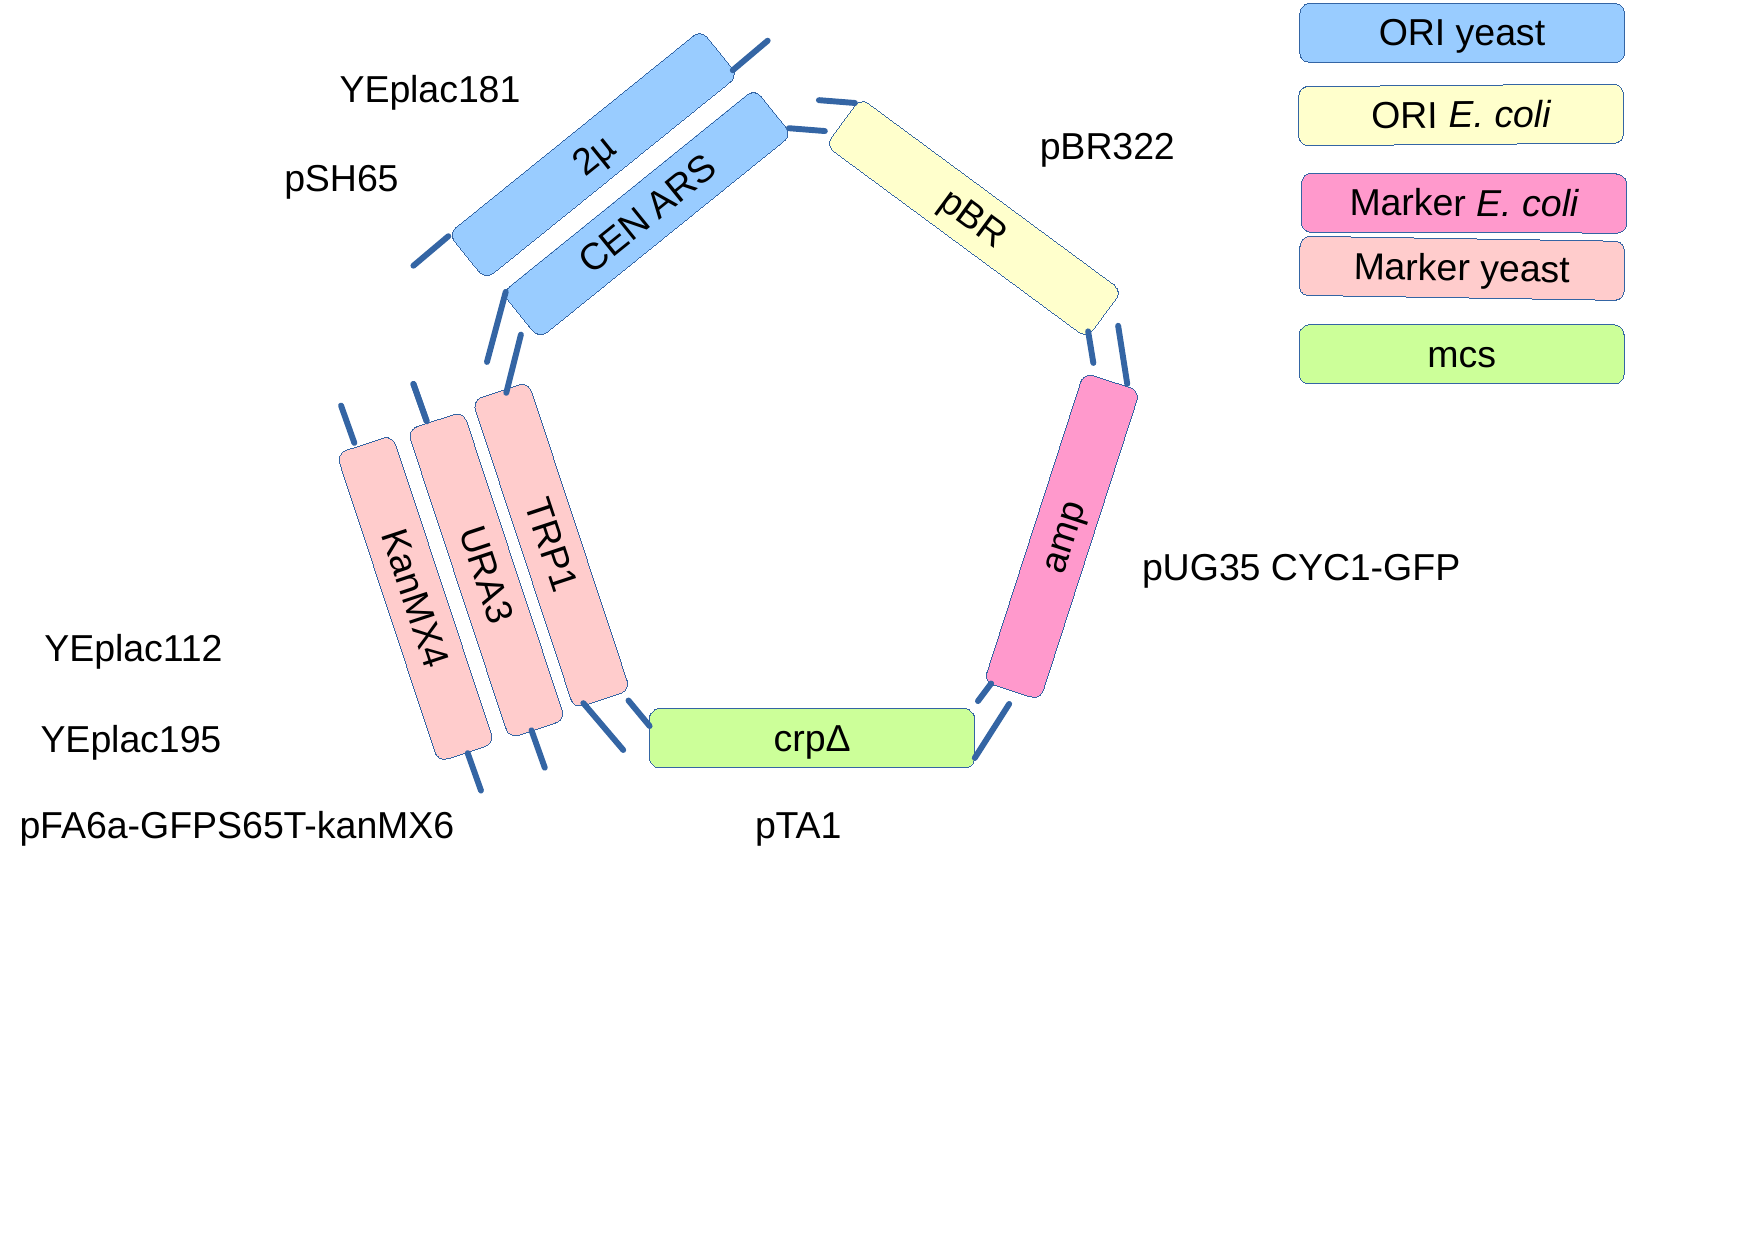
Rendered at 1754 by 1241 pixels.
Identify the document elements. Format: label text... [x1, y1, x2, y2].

text_box TRP1 [474, 384, 628, 706]
text_box ORI E. coli [1298, 84, 1624, 146]
text_box pBR [829, 101, 1119, 335]
text_box pUG35 CYC1-GFP [1122, 539, 1481, 597]
text_box KanMX4 [339, 437, 492, 760]
text_box pBR322 [1003, 118, 1211, 178]
text_box Marker E. coli [1301, 173, 1627, 234]
text_box URA3 [410, 414, 563, 736]
text_box YEplac112 [29, 620, 238, 677]
text_box amp [986, 375, 1138, 698]
text_box Marker yeast [1299, 236, 1625, 301]
text_box pFA6a-GFPS65T-kanMX6 [0, 797, 474, 855]
text_box 2µ [452, 33, 735, 276]
text_box pSH65 [269, 149, 414, 207]
text_box mcs [1299, 324, 1625, 384]
text_box pTA1 [740, 797, 857, 855]
text_box ORI yeast [1299, 3, 1625, 63]
text_box YEplac195 [25, 710, 237, 768]
text_box CEN ARS [507, 92, 788, 335]
text_box YEplac181 [324, 61, 536, 119]
text_box crpΔ [649, 708, 975, 768]
